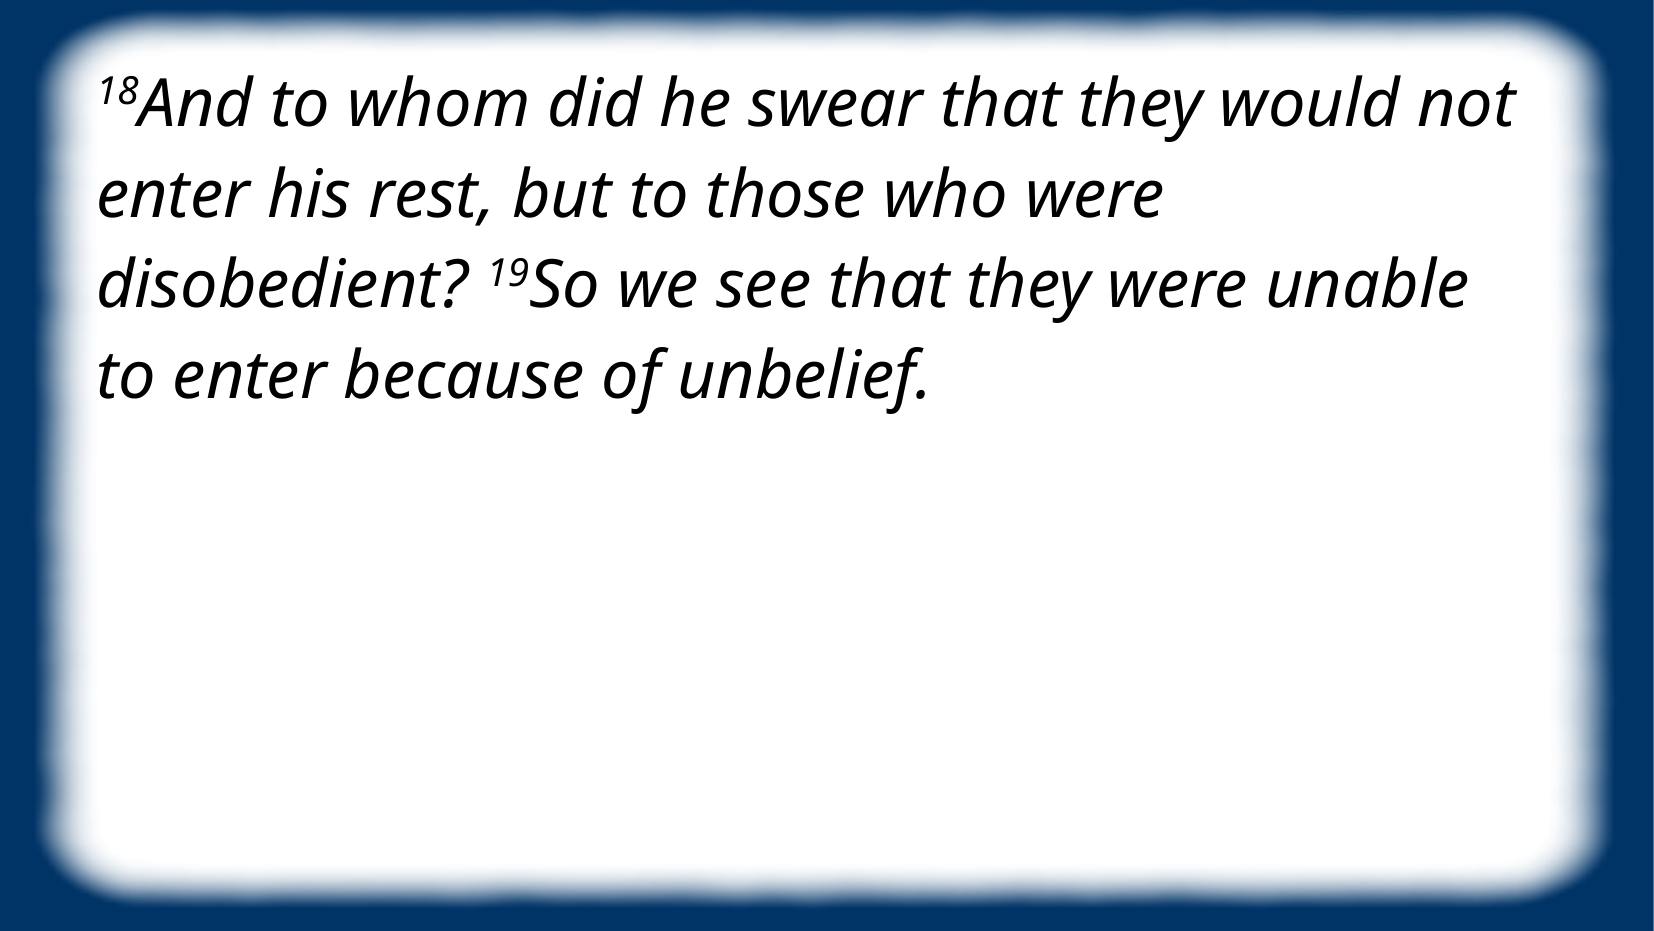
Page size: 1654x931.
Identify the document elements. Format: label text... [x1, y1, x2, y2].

picture [0, 0, 1654, 931]
text_box 18And to whom did he swear that they would not enter his rest, but to those who were disobedient? 19So we see that they were unable to enter because of unbelief. [81, 47, 1552, 436]
